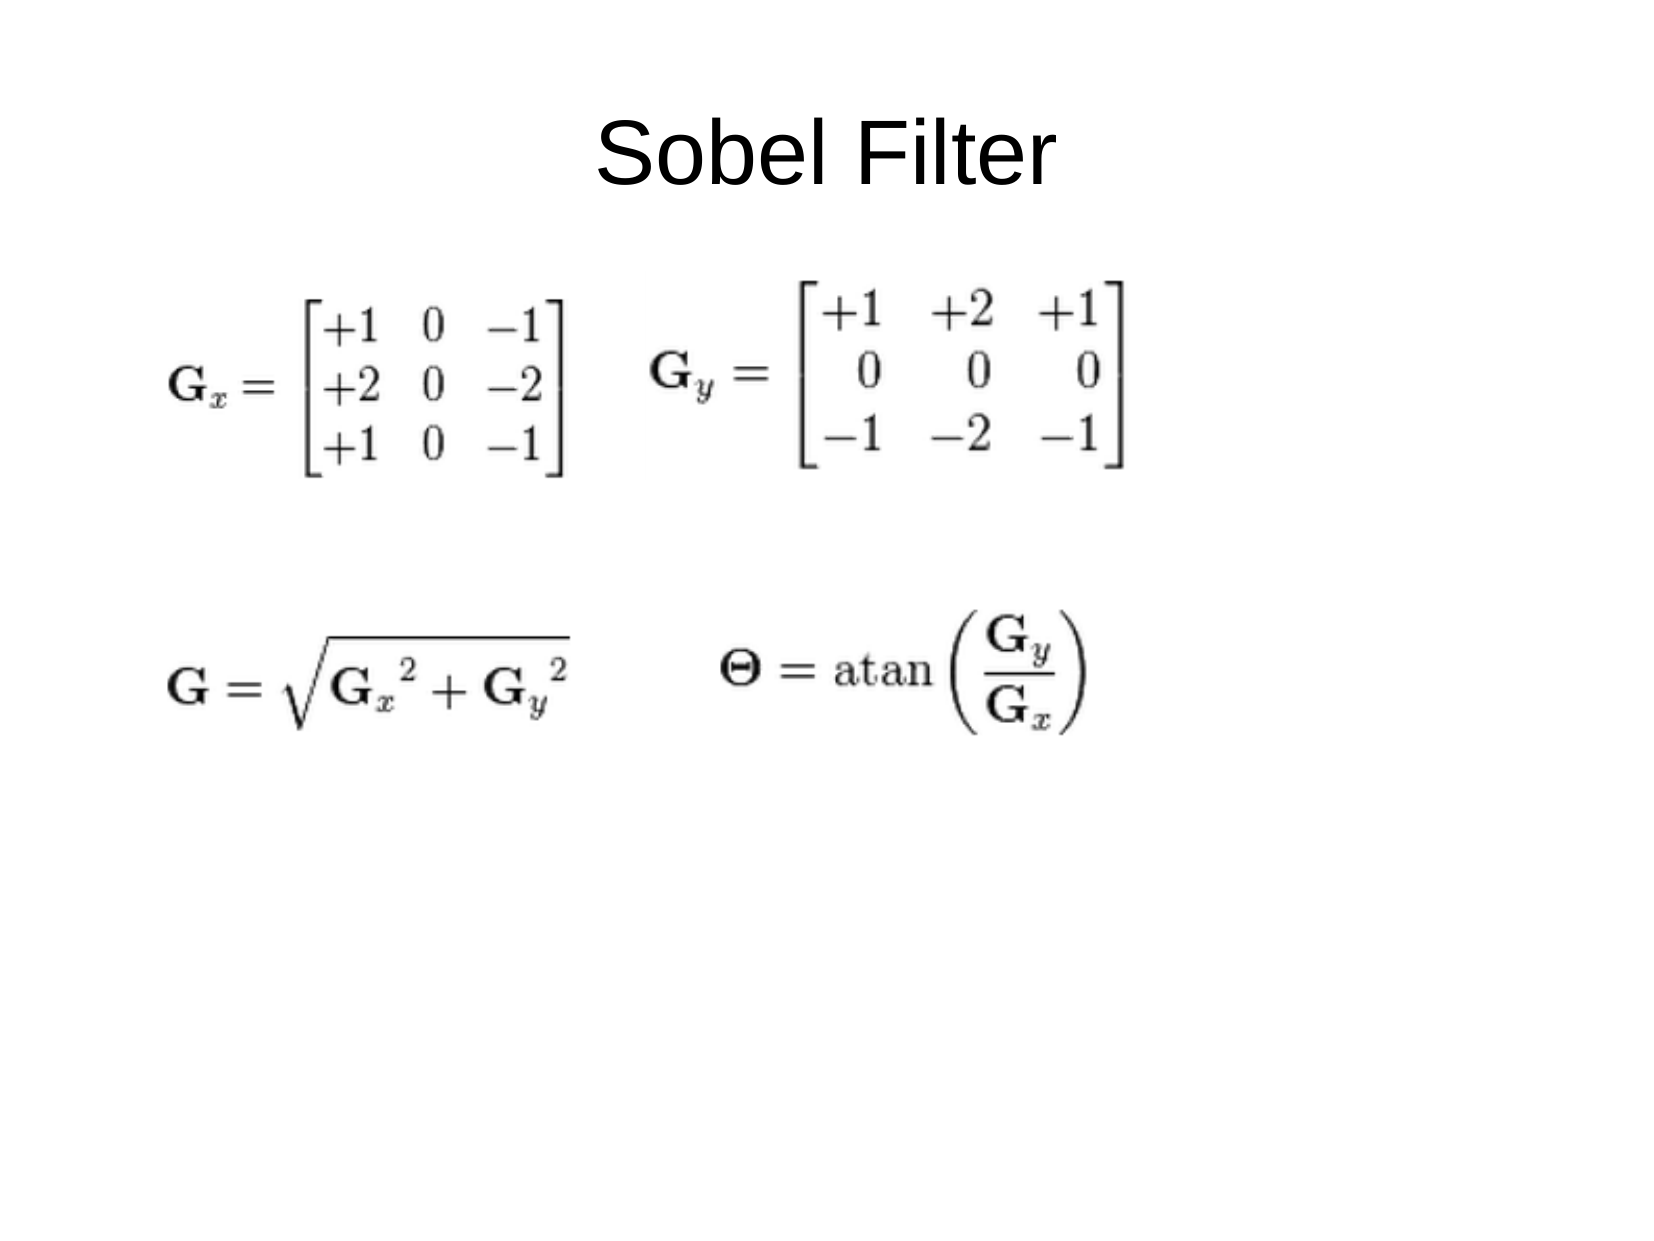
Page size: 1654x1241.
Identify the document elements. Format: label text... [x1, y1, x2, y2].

picture [644, 271, 1141, 481]
picture [135, 618, 610, 751]
title Sobel Filter [82, 49, 1571, 257]
picture [135, 284, 578, 496]
picture [692, 600, 1141, 751]
